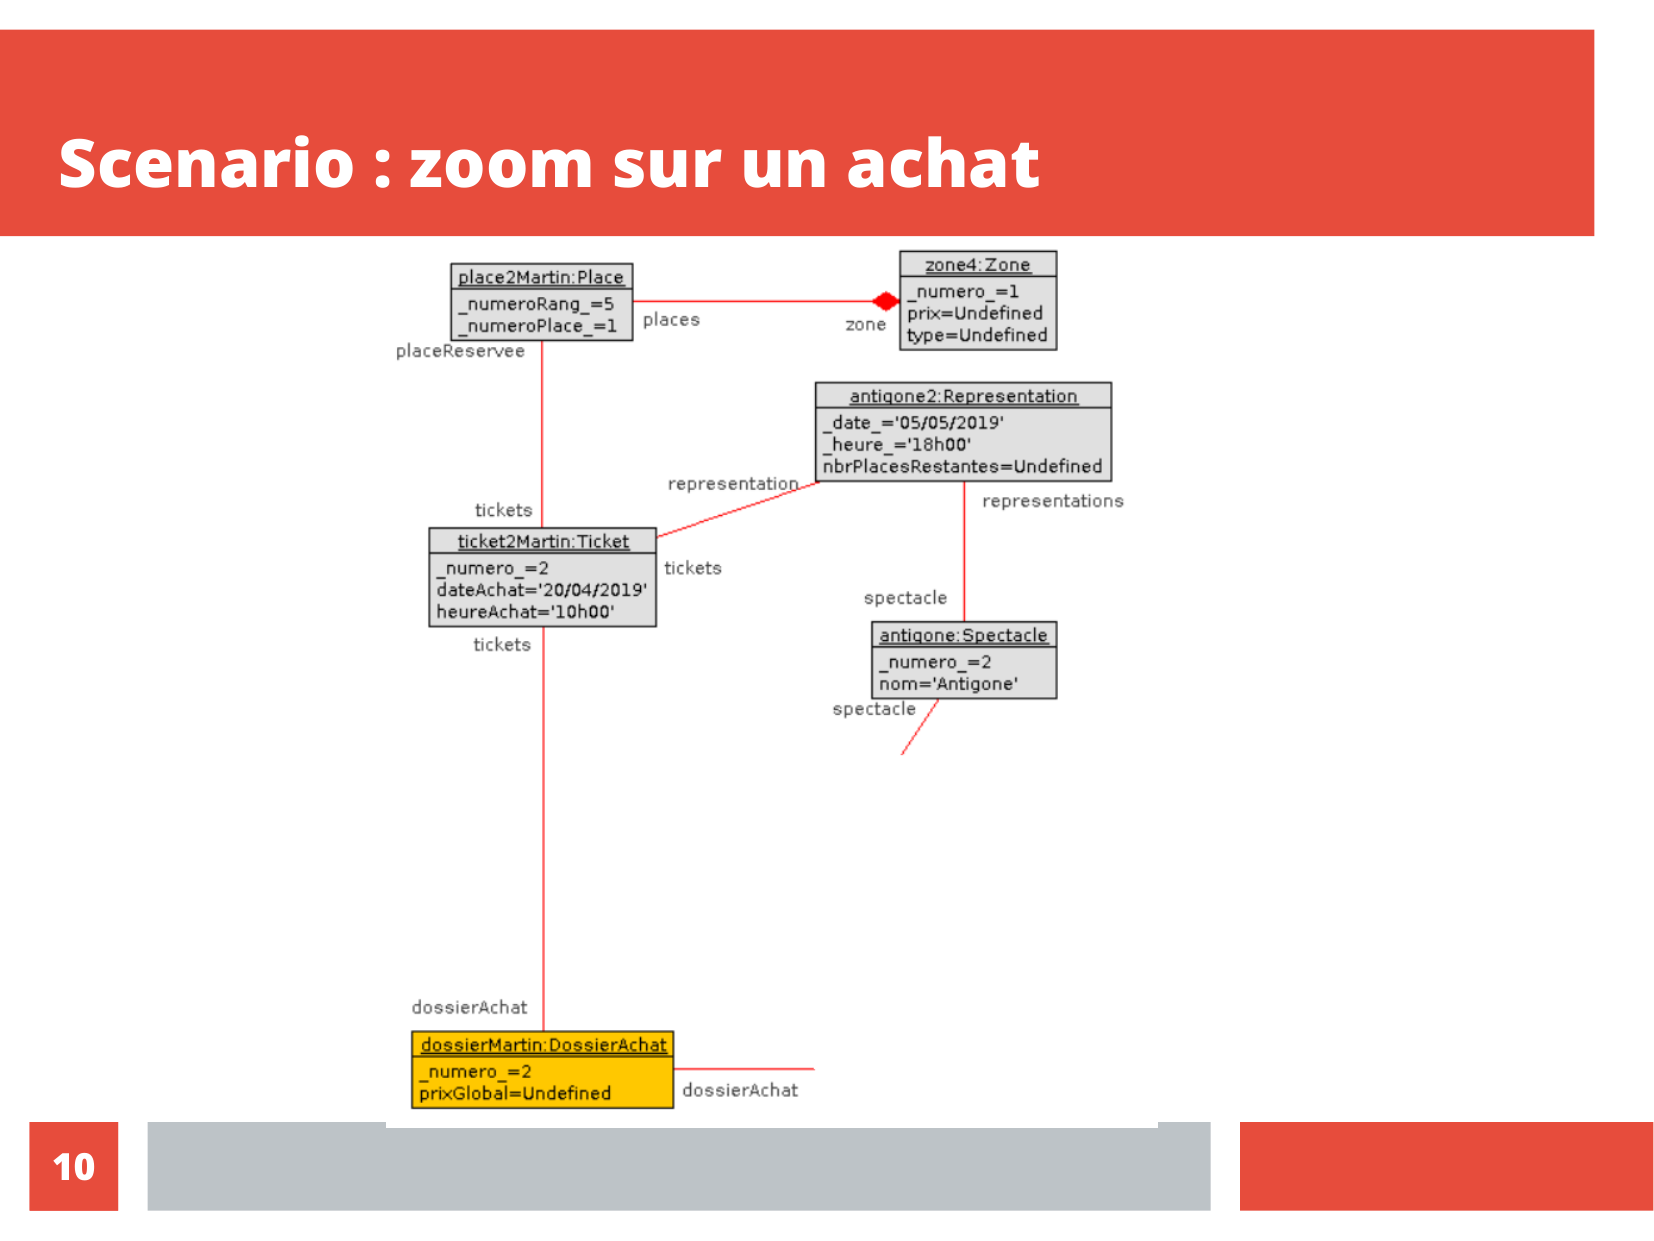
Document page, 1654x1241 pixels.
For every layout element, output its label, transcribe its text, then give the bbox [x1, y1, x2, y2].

picture [386, 246, 1158, 1128]
title Scenario : zoom sur un achat [59, 59, 1595, 207]
